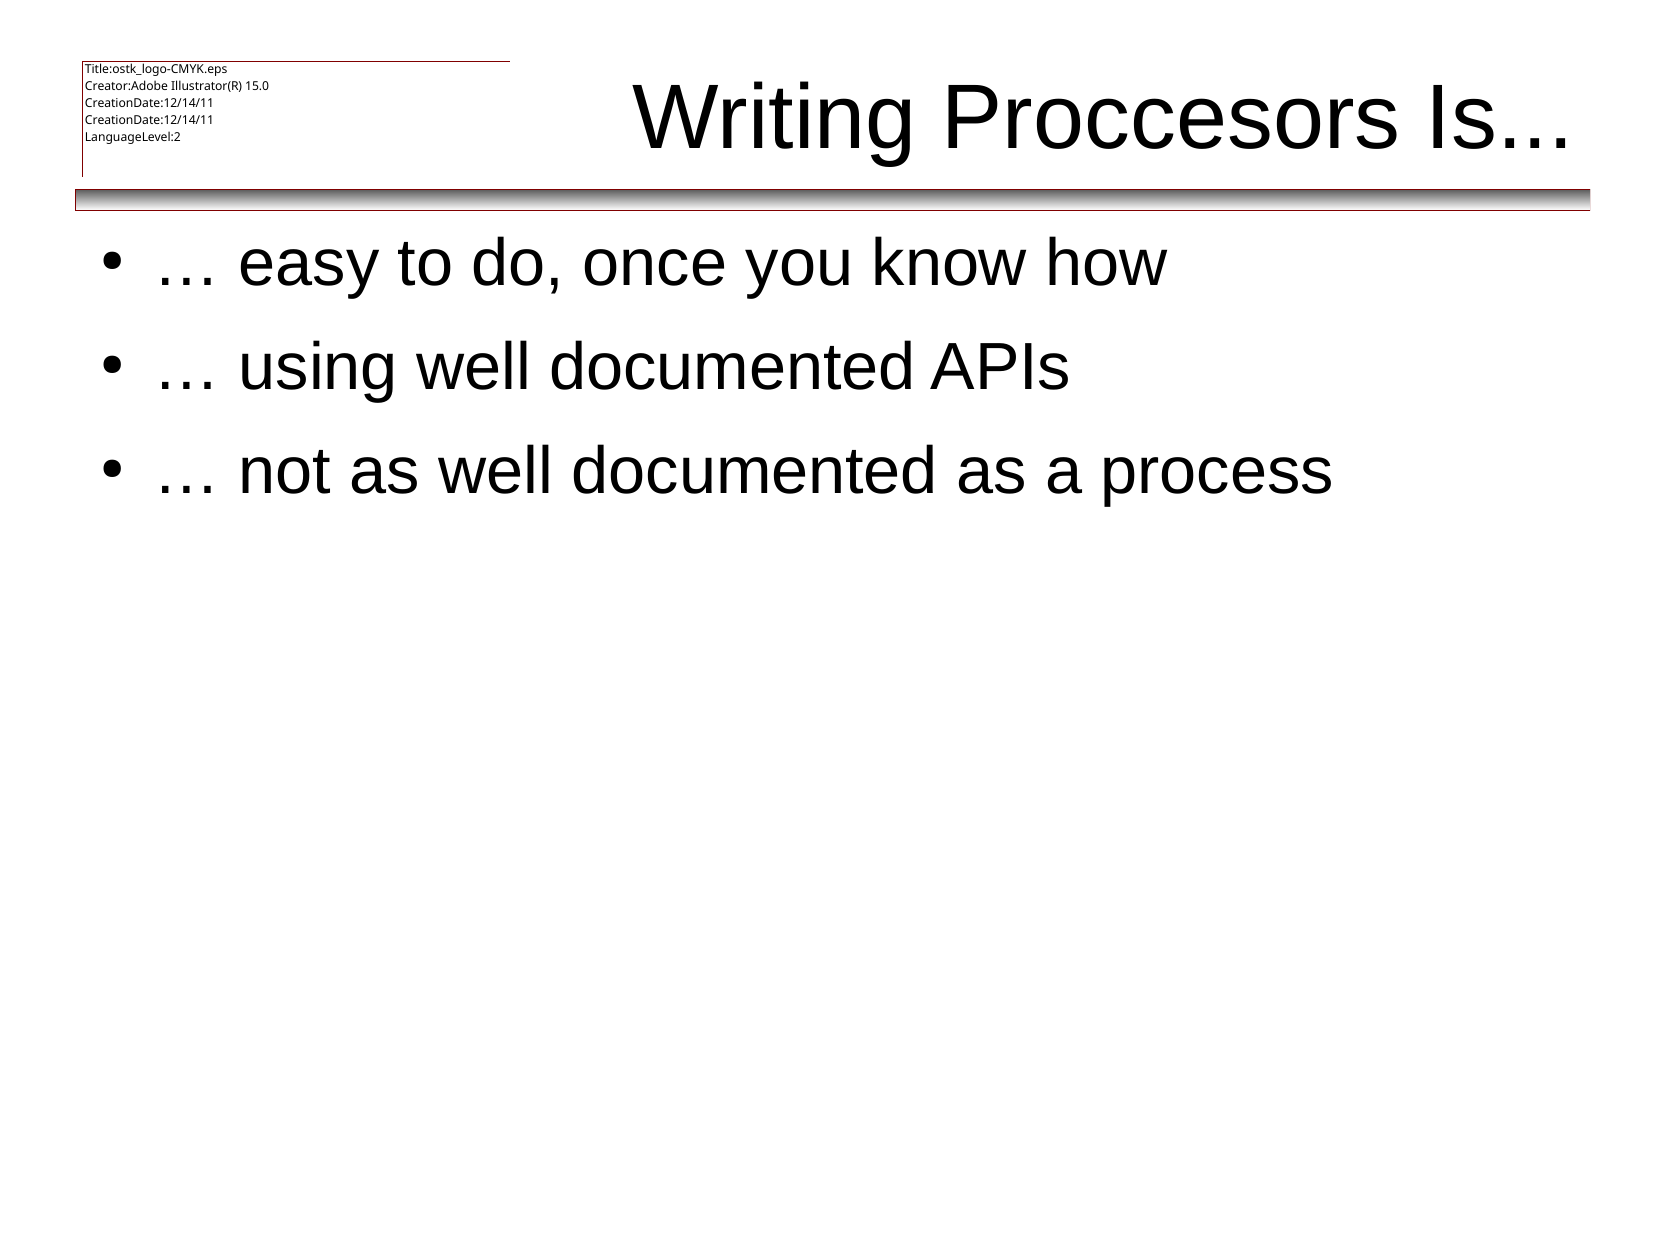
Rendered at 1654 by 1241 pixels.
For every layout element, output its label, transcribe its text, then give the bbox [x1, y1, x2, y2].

title Writing Proccesors Is... [529, 65, 1576, 169]
list … easy to do, once you know how … using well documented APIs … not as well documented as a process [82, 225, 1538, 945]
